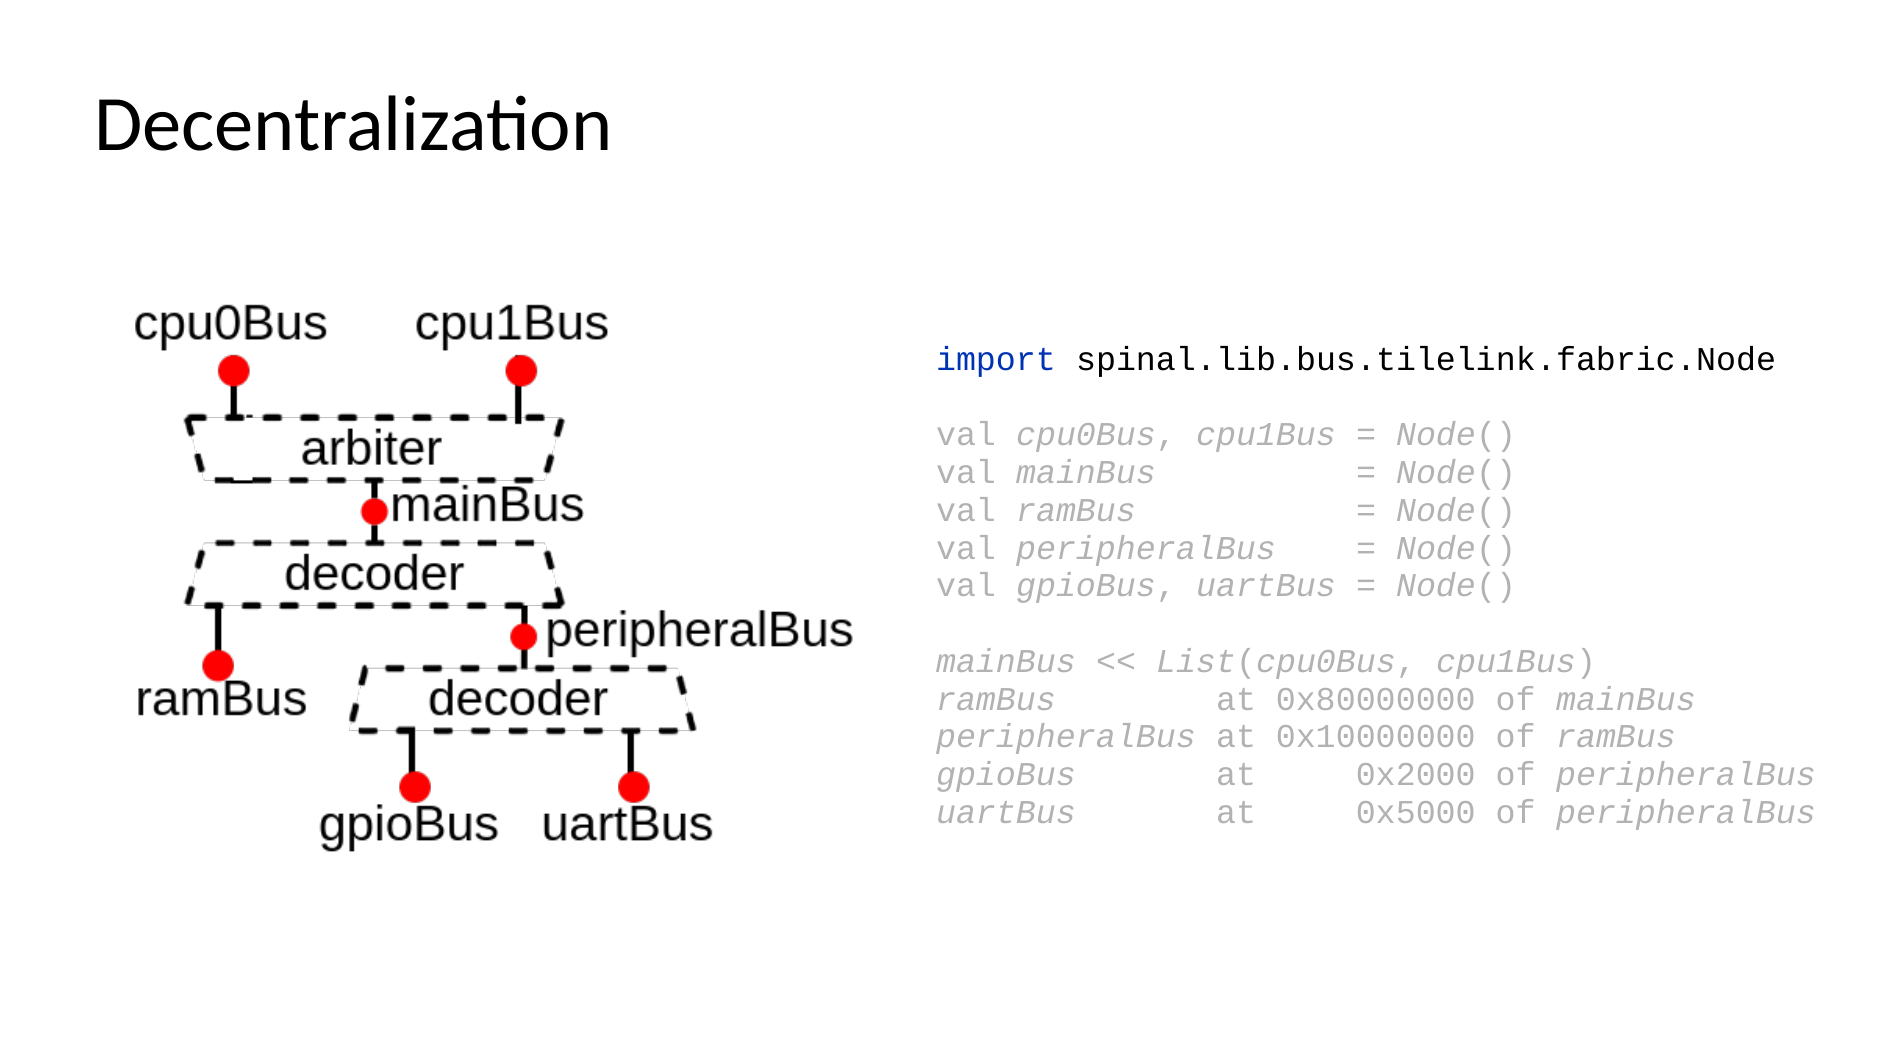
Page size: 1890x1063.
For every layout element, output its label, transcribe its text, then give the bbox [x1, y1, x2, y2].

picture [59, 227, 953, 922]
text_box import spinal.lib.bus.tilelink.fabric.Node val cpu0Bus, cpu1Bus = Node() val mainBus = Node() val ramBus = Node() val peripheralBus = Node() val gpioBus, uartBus = Node() mainBus << List(cpu0Bus, cpu1Bus) ramBus at 0x80000000 of mainBus peripheralBus at 0x10000000 of ramBus gpioBus at 0x2000 of peripheralBus uartBus at 0x5000 of peripheralBus [953, 335, 1890, 880]
title Decentralization [94, 42, 1796, 220]
